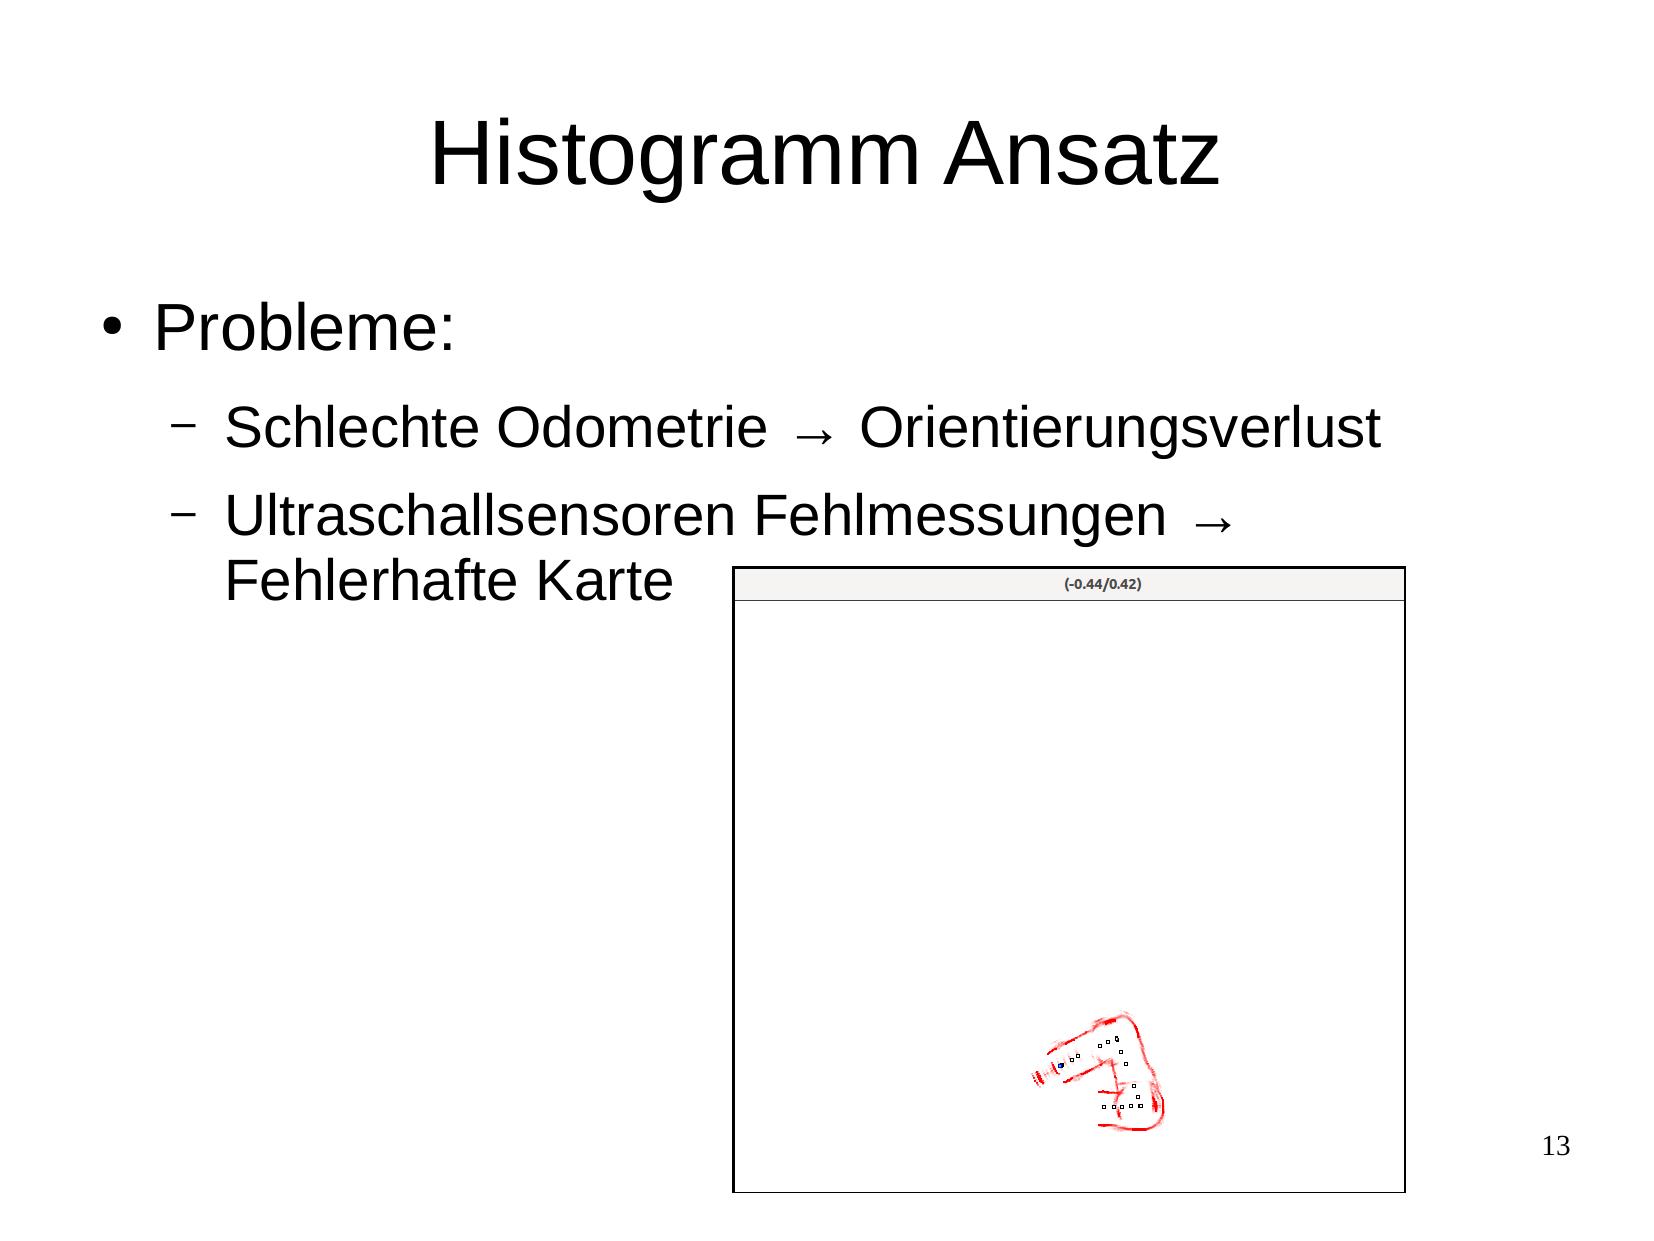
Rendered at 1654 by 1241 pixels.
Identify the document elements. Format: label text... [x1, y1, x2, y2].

list Probleme: Schlechte Odometrie → Orientierungsverlust Ultraschallsensoren Fehlmessungen → Fehlerhafte Karte [82, 290, 1538, 1010]
title Histogramm Ansatz [82, 49, 1571, 257]
picture [732, 566, 1406, 1193]
